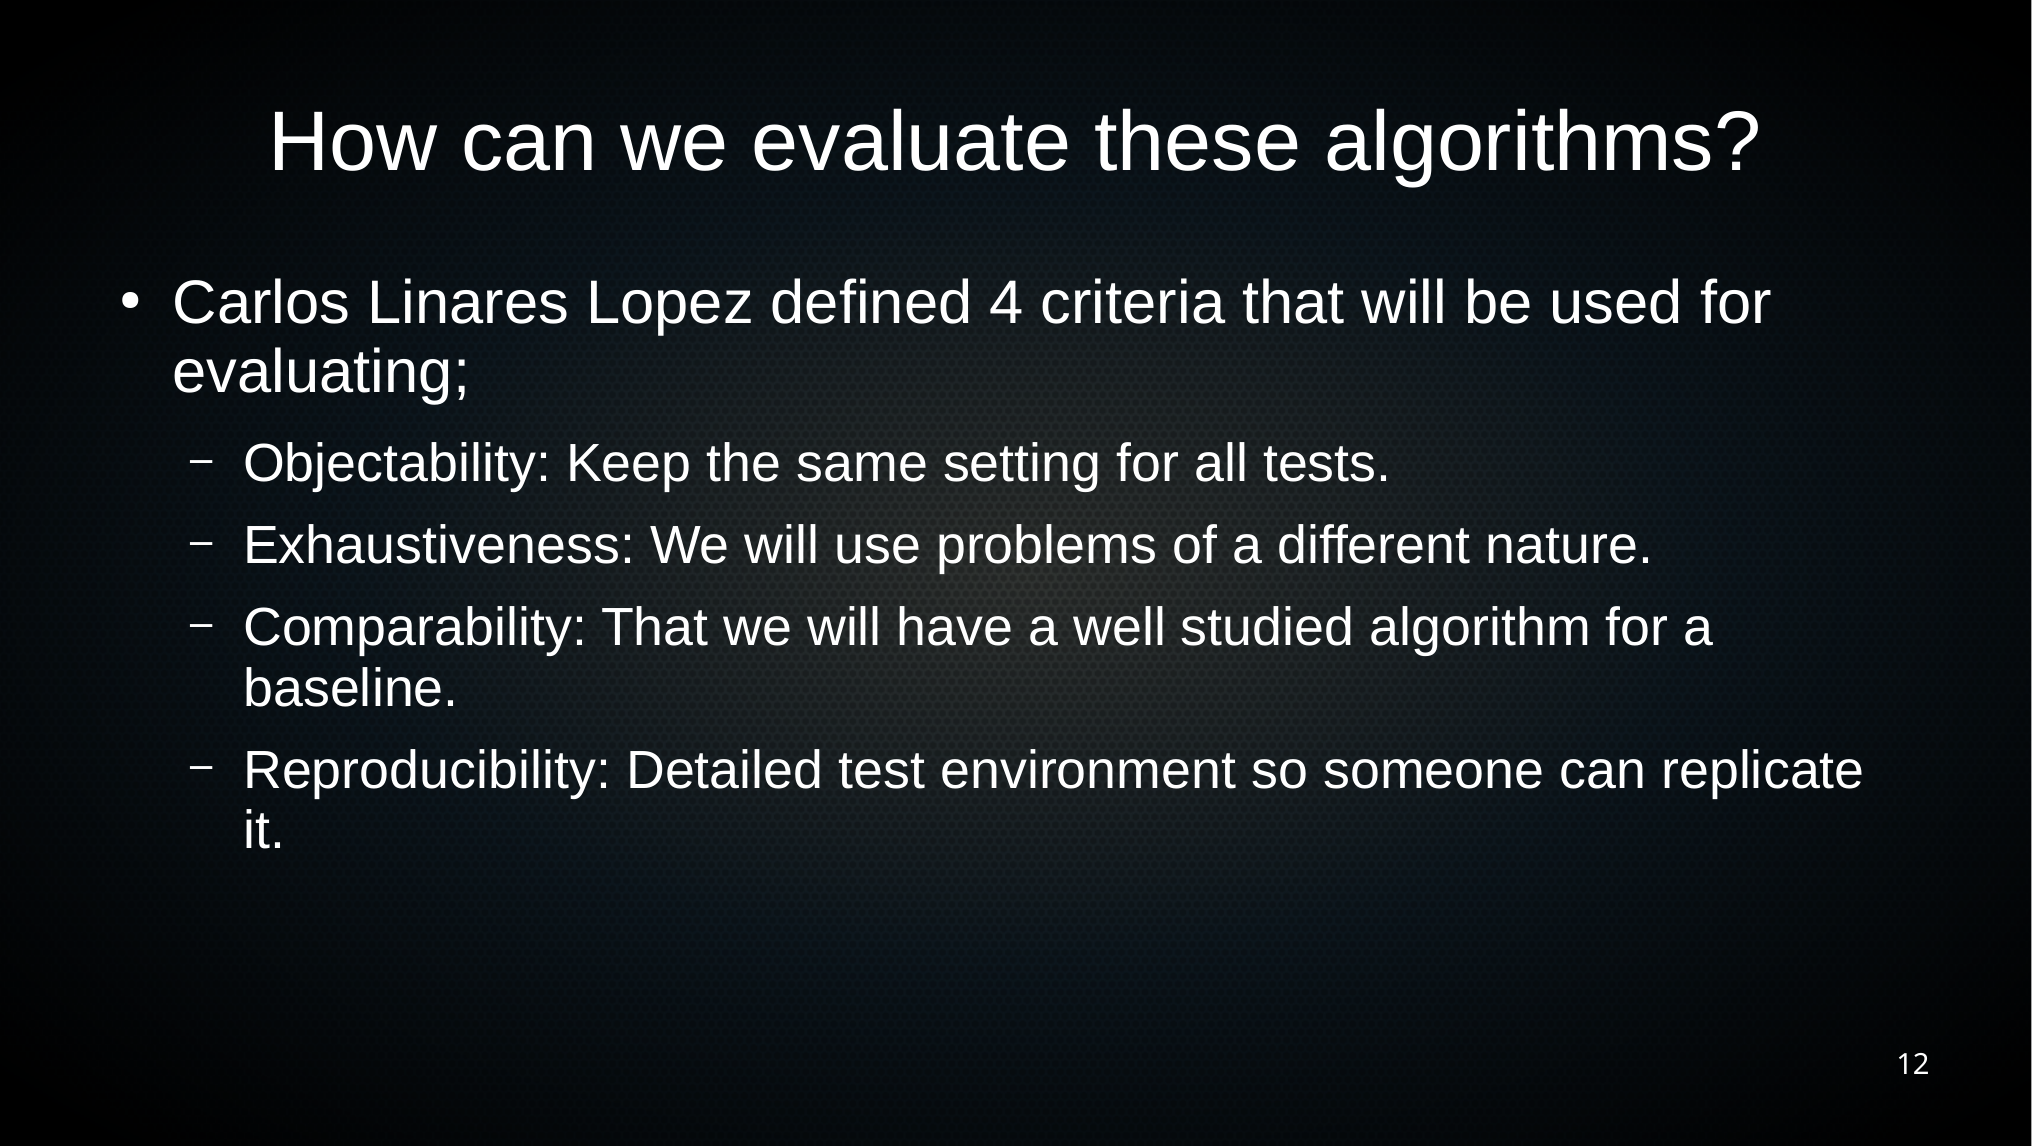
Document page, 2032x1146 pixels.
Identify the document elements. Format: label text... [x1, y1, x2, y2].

list Carlos Linares Lopez defined 4 criteria that will be used for evaluating; Objectability: Keep the same setting for all tests. Exhaustiveness: We will use problems of a different nature. Comparability: That we will have a well studied algorithm for a baseline. Reproducibility: Detailed test environment so someone can replicate it. [101, 268, 1890, 933]
picture [0, 0, 2032, 1146]
title How can we evaluate these algorithms? [101, 45, 1930, 237]
